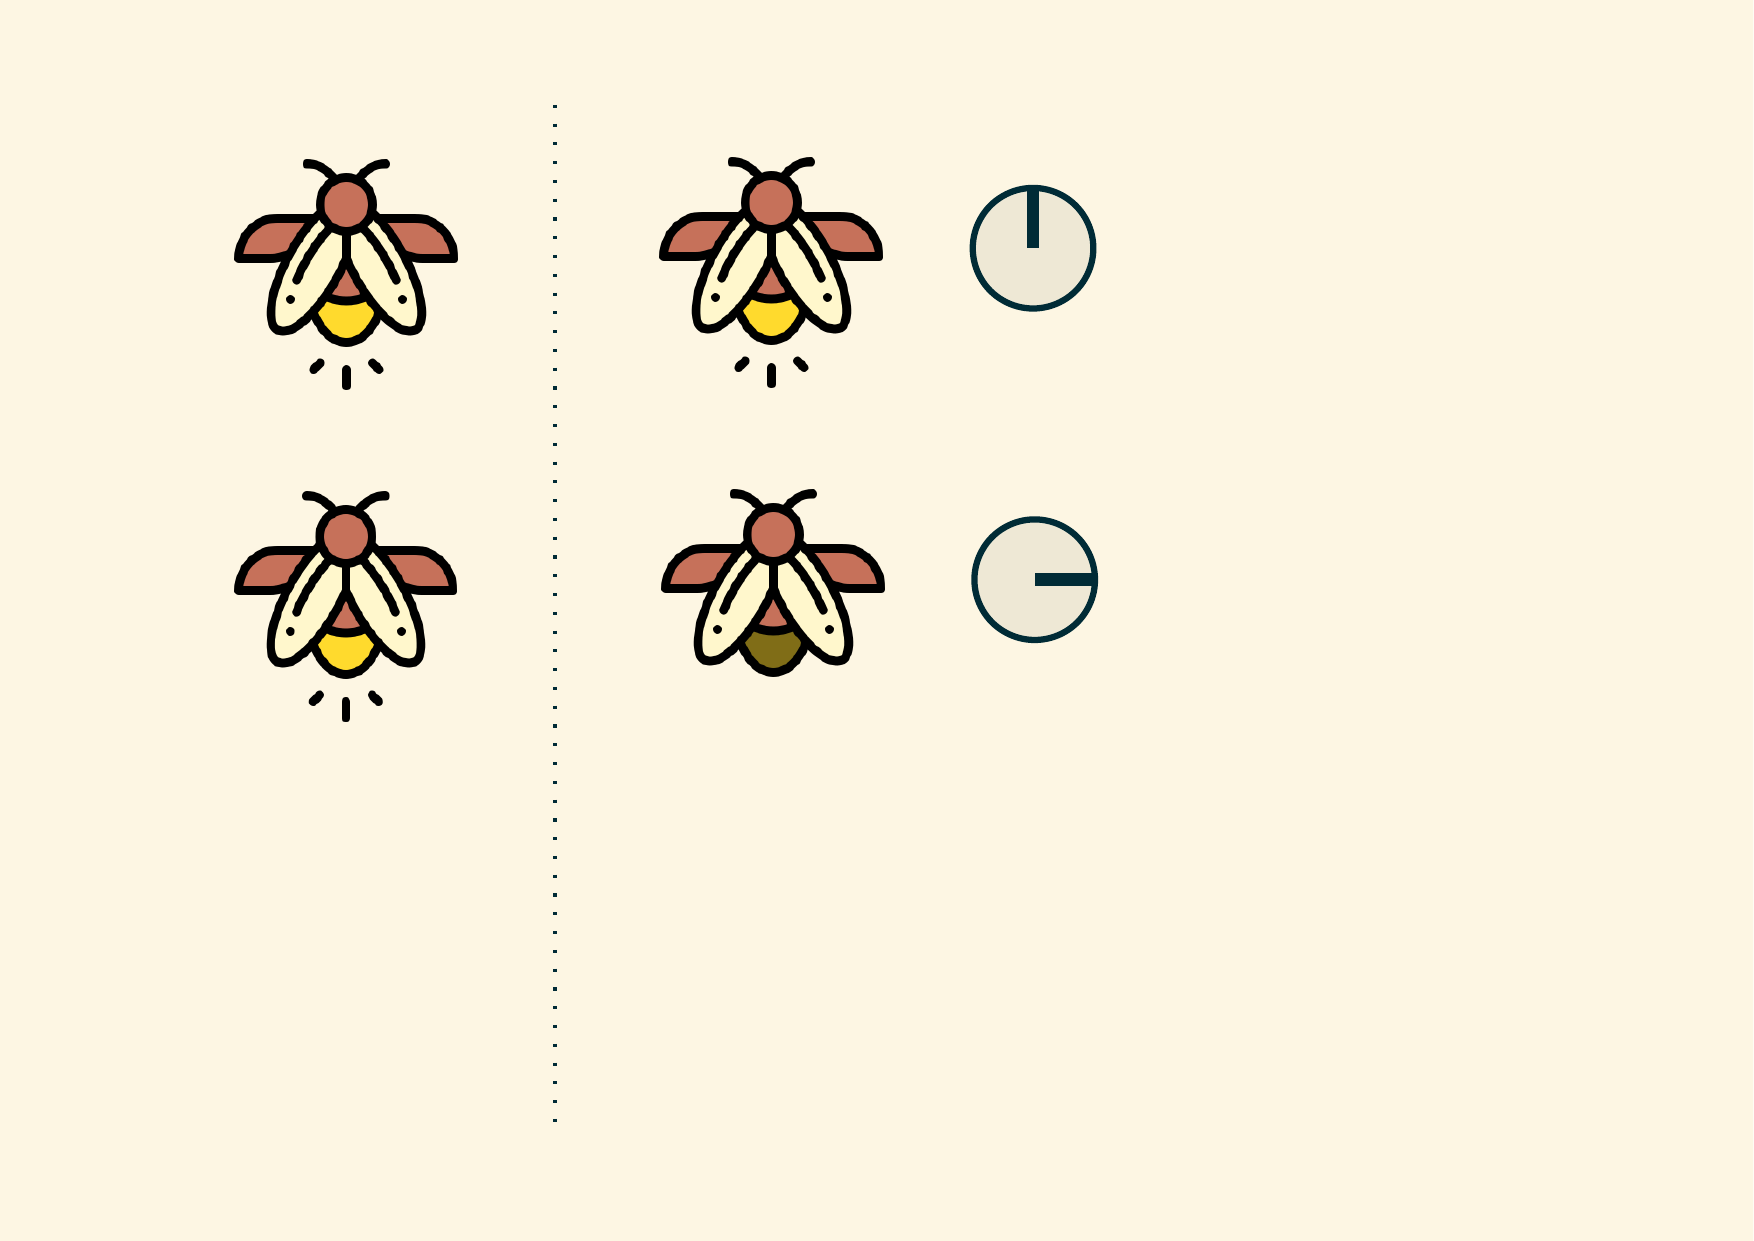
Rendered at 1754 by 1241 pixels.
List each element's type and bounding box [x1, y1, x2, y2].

picture [234, 159, 458, 390]
picture [659, 157, 883, 388]
text_box [972, 188, 1094, 309]
picture [661, 489, 885, 720]
text_box [974, 519, 1095, 640]
picture [234, 491, 457, 722]
